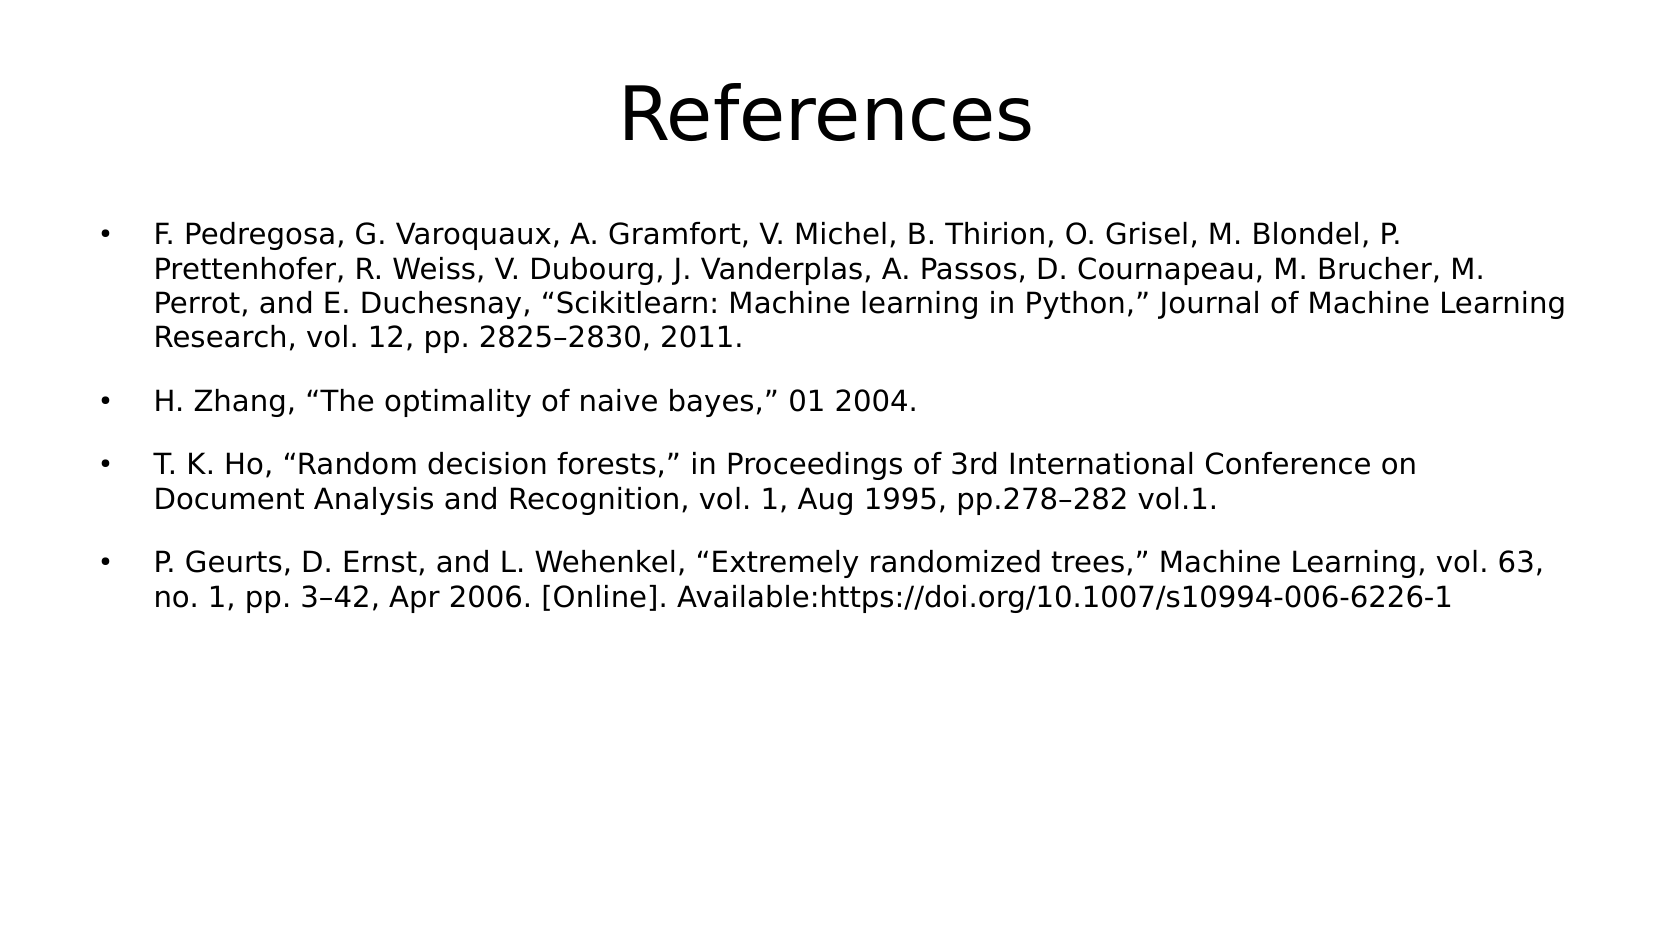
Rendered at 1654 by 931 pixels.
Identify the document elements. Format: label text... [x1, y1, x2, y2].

title References [82, 37, 1571, 193]
list F. Pedregosa, G. Varoquaux, A. Gramfort, V. Michel, B. Thirion, O. Grisel, M. Blondel, P. Prettenhofer, R. Weiss, V. Dubourg, J. Vanderplas, A. Passos, D. Cournapeau, M. Brucher, M. Perrot, and E. Duchesnay, “Scikitlearn: Machine learning in Python,” Journal of Machine Learning Research, vol. 12, pp. 2825–2830, 2011. H. Zhang, “The optimality of naive bayes,” 01 2004. T. K. Ho, “Random decision forests,” in Proceedings of 3rd International Conference on Document Analysis and Recognition, vol. 1, Aug 1995, pp.278–282 vol.1. P. Geurts, D. Ernst, and L. Wehenkel, “Extremely randomized trees,” Machine Learning, vol. 63, no. 1, pp. 3–42, Apr 2006. [Online]. Available:https://doi.org/10.1007/s10994-006-6226-1 [82, 217, 1571, 758]
